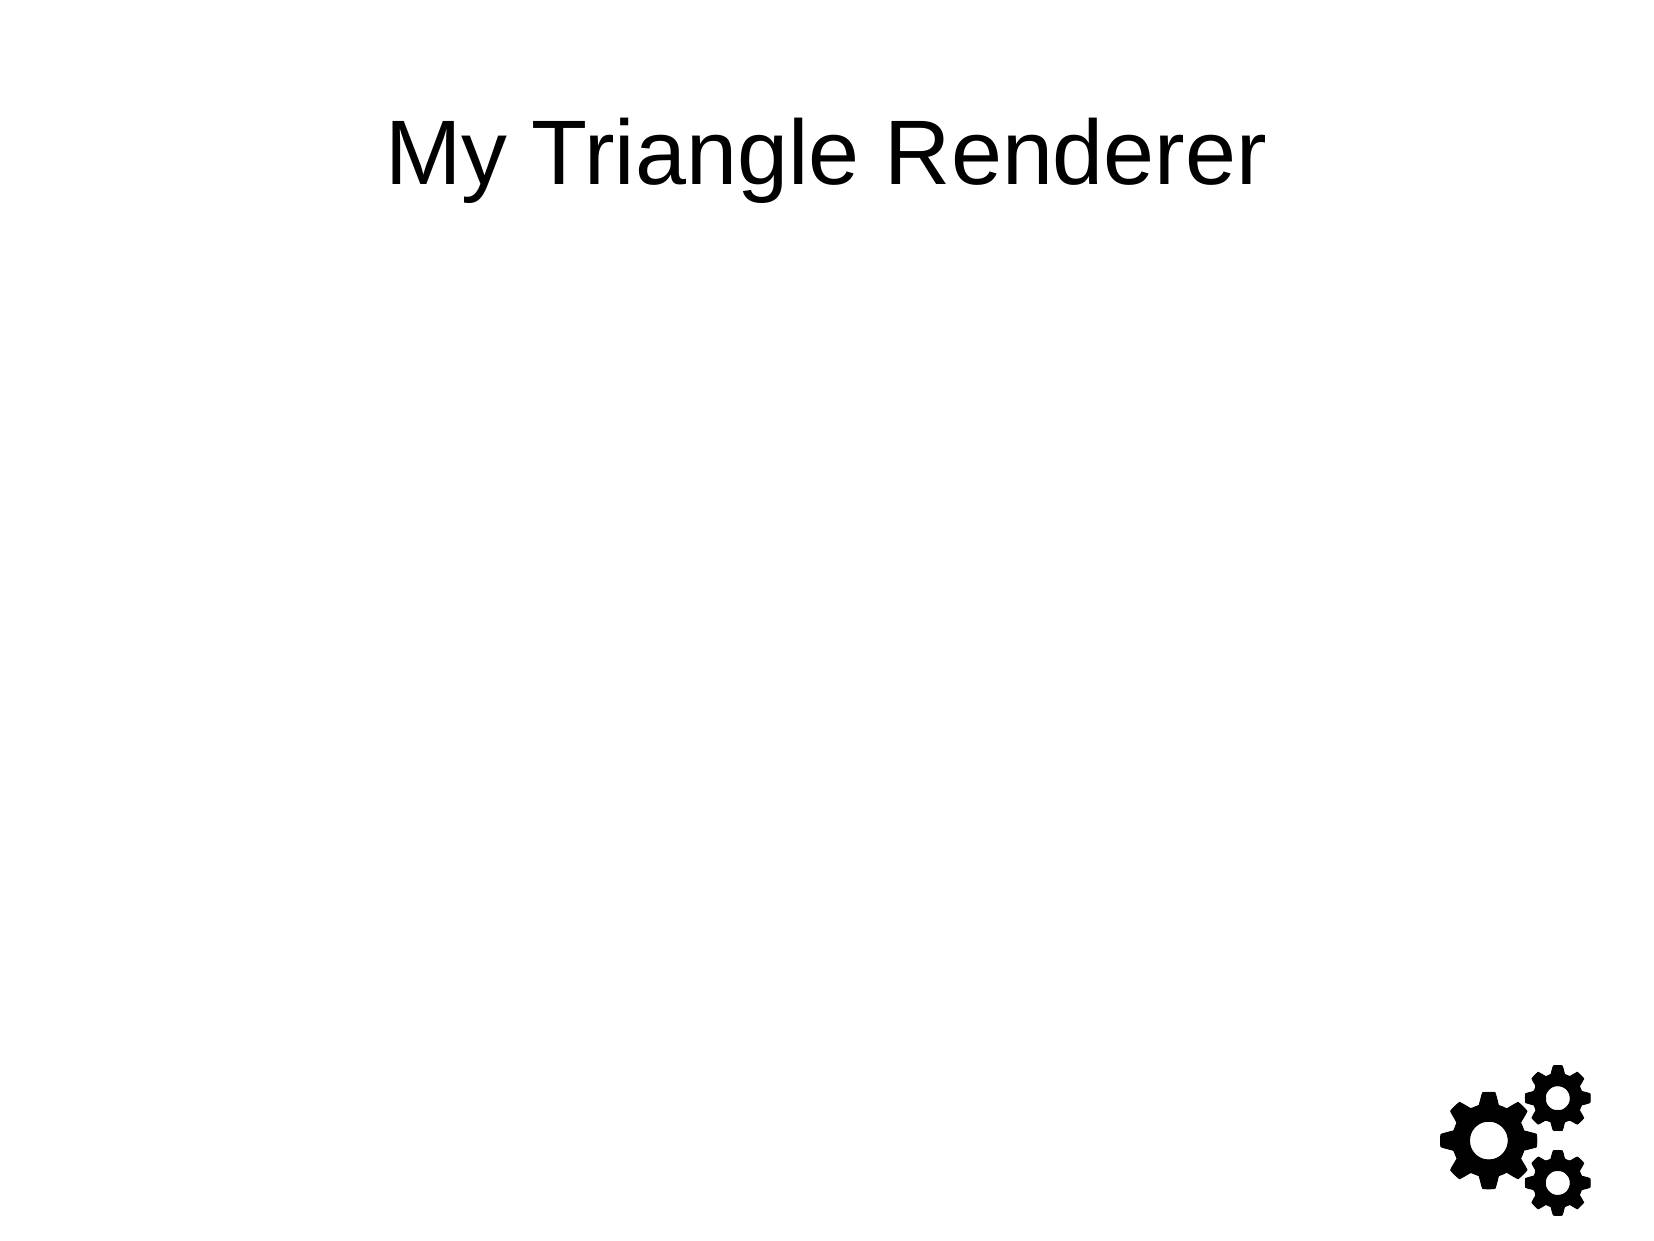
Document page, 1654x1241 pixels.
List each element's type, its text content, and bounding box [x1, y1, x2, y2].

title My Triangle Renderer [82, 49, 1571, 257]
picture [1440, 1065, 1591, 1216]
